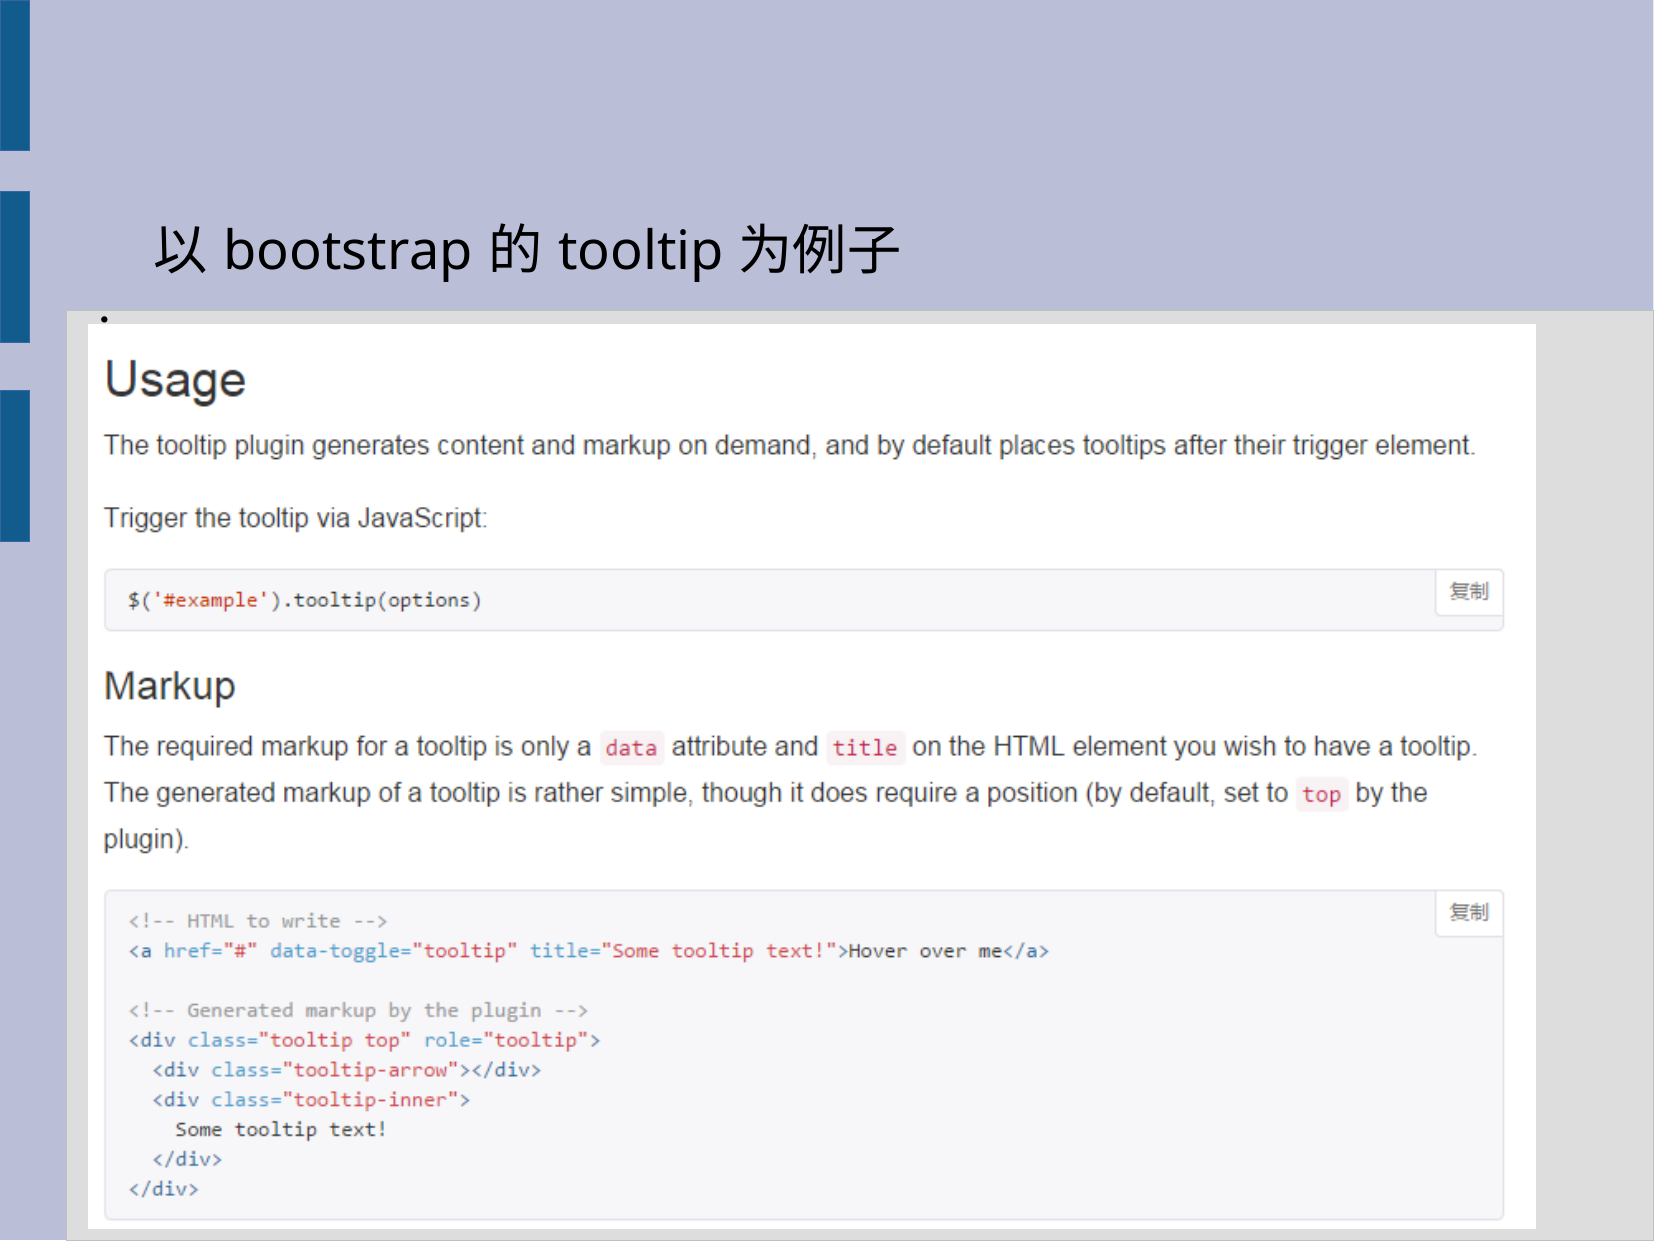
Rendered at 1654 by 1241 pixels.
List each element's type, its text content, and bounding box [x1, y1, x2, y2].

picture [88, 324, 1536, 1229]
list 以bootstrap的tooltip为例子 [82, 206, 1571, 1132]
